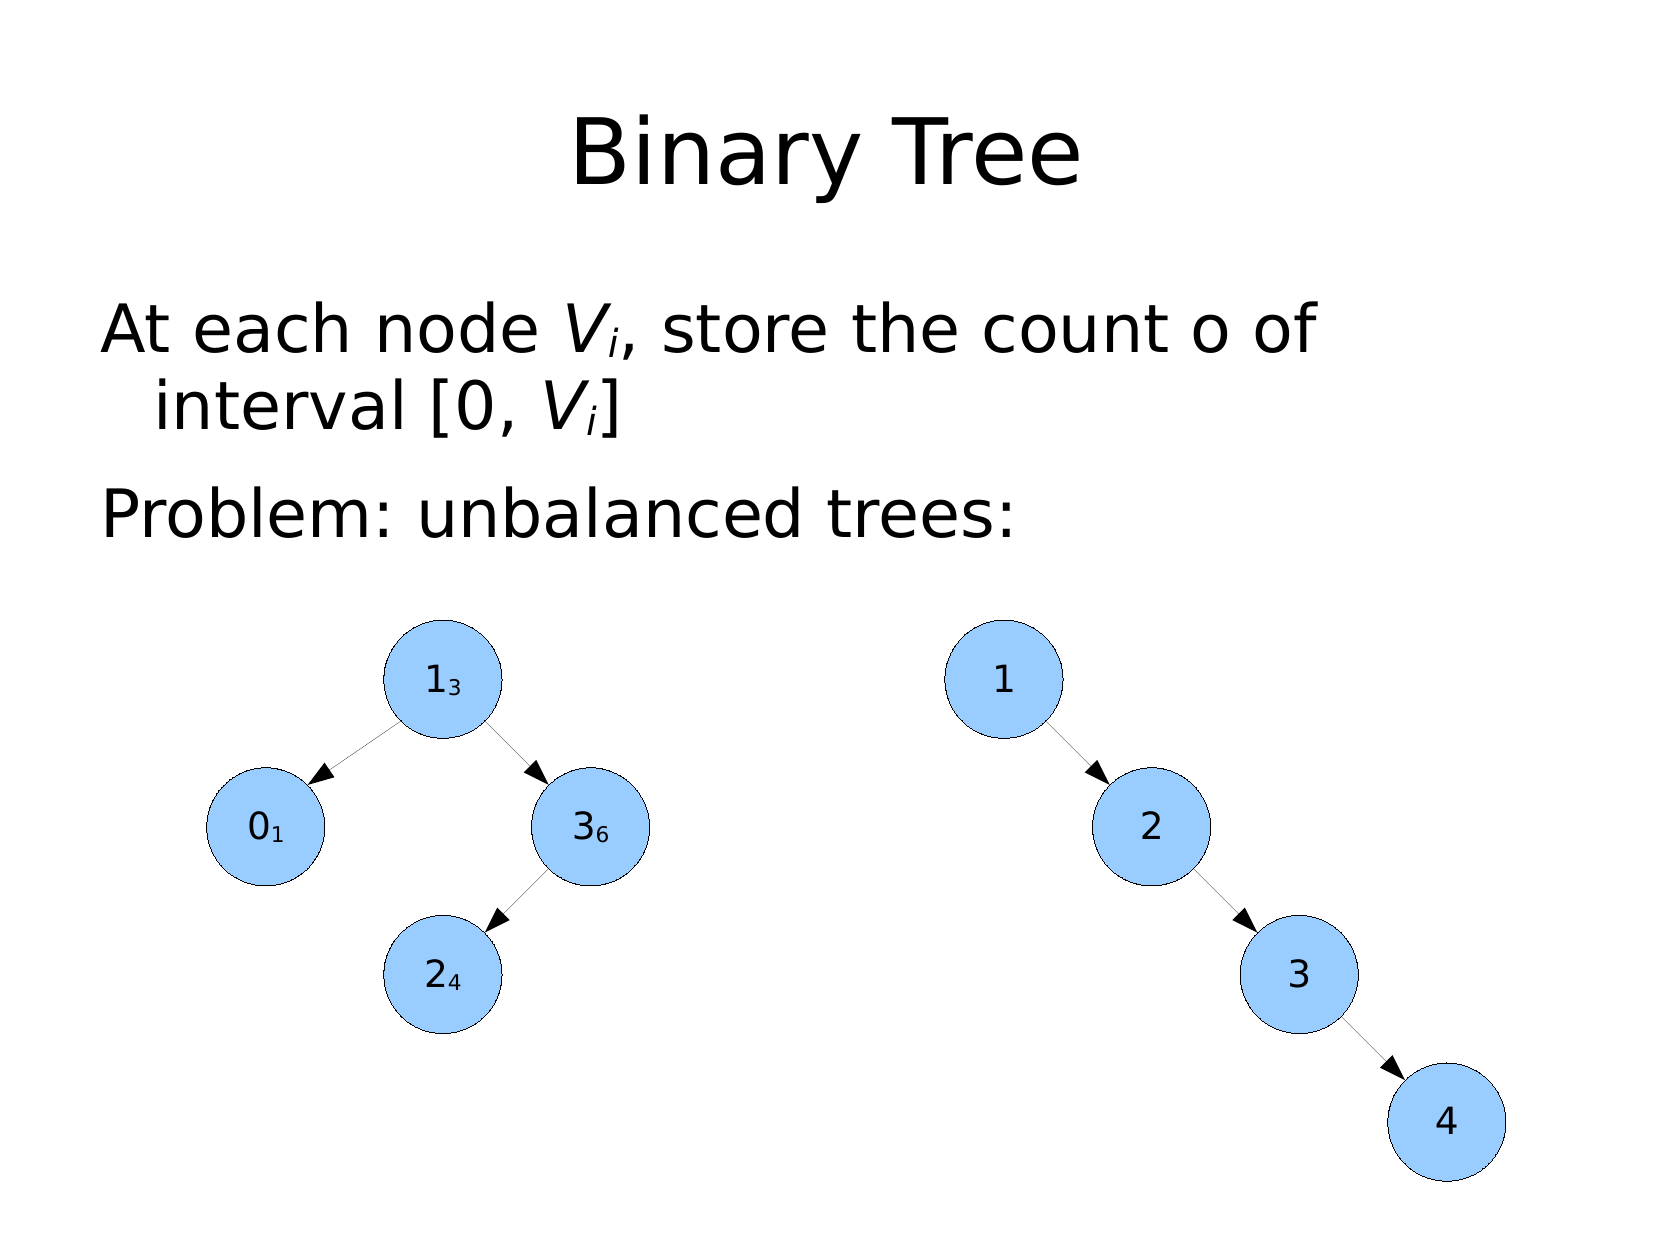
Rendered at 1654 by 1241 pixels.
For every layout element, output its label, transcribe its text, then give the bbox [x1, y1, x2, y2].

title Binary Tree [82, 56, 1571, 250]
text_box 13 [383, 620, 503, 739]
text_box 4 [1387, 1062, 1506, 1182]
list At each node Vi, store the count o of interval [0, Vi] Problem: unbalanced trees: [82, 290, 1571, 1094]
text_box 24 [383, 915, 503, 1034]
text_box 36 [531, 767, 650, 886]
text_box 2 [1092, 767, 1211, 886]
text_box 01 [206, 767, 325, 886]
text_box 3 [1240, 915, 1359, 1034]
text_box 1 [944, 620, 1064, 739]
